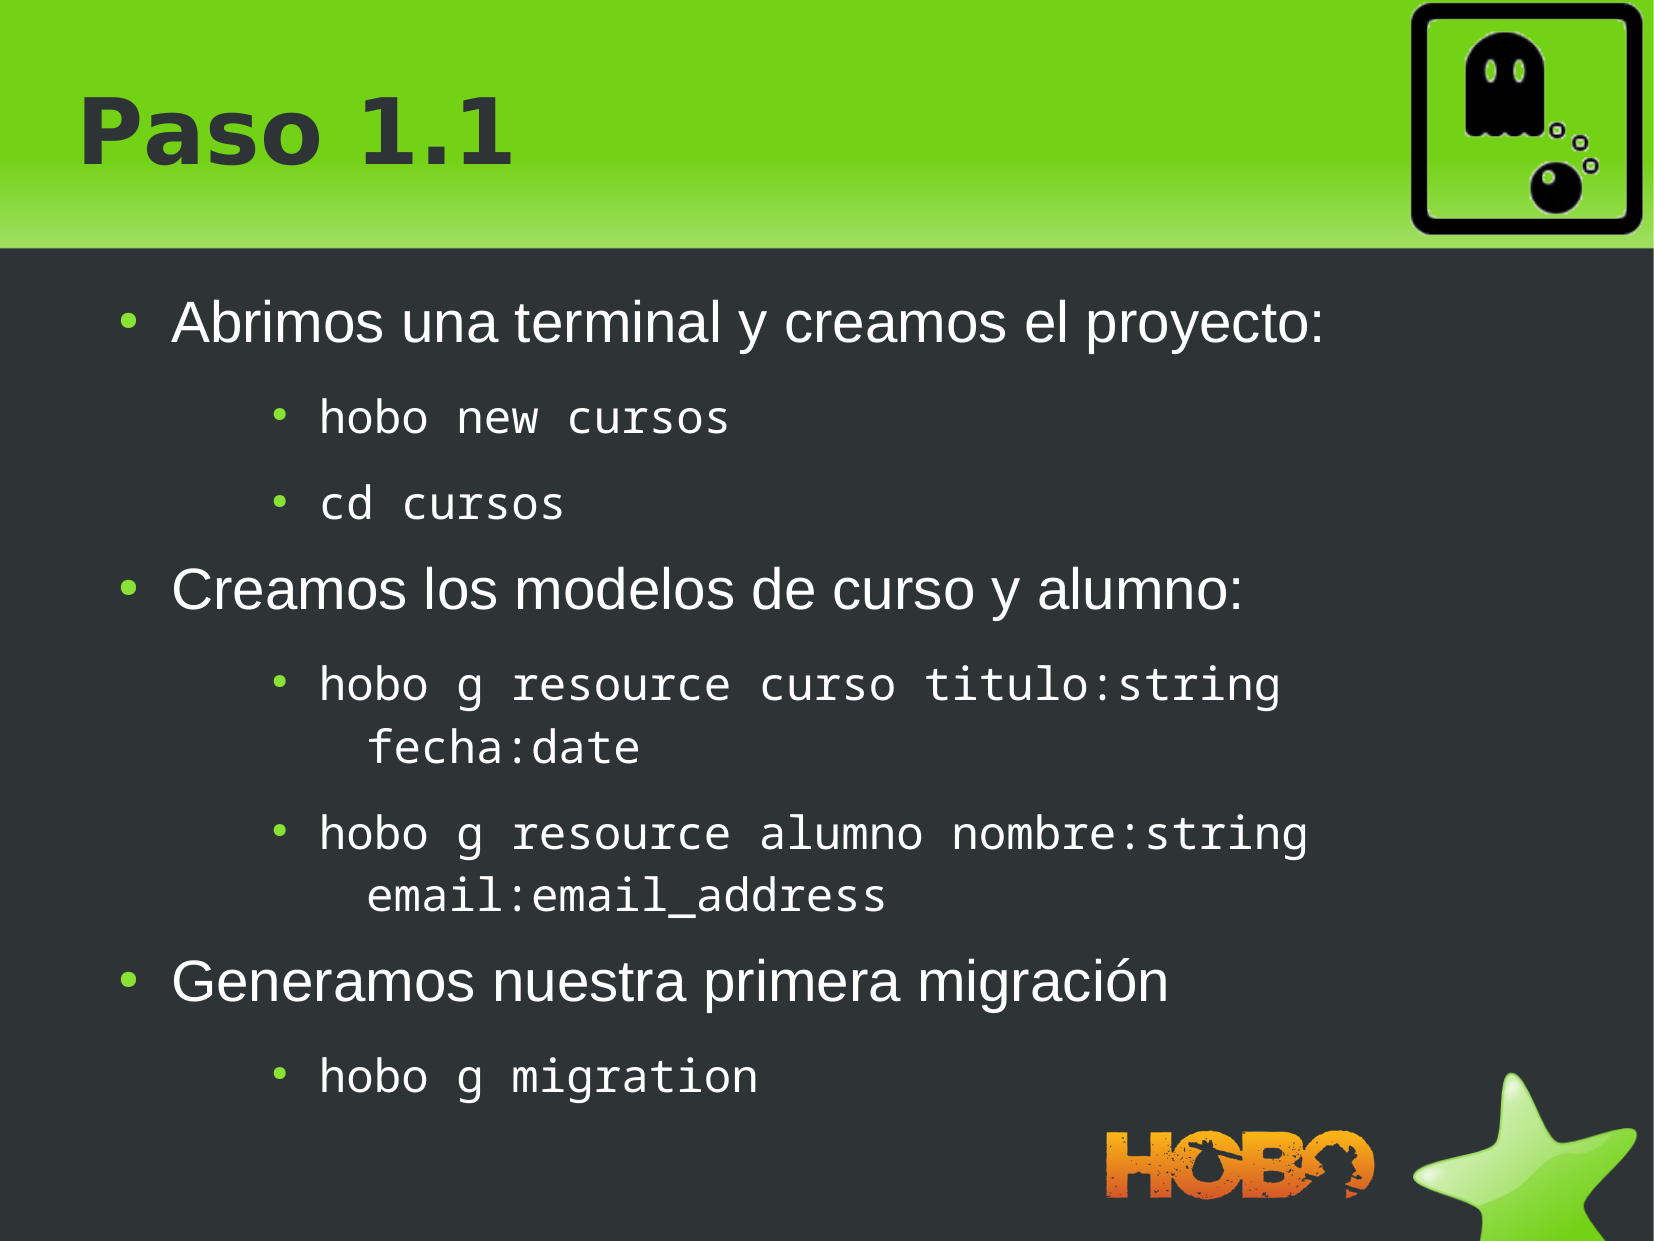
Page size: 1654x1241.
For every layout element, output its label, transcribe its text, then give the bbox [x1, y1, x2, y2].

list Abrimos una terminal y creamos el proyecto: hobo new cursos cd cursos Creamos los modelos de curso y alumno: hobo g resource curso titulo:string fecha:date hobo g resource alumno nombre:string email:email_address Generamos nuestra primera migración hobo g migration [82, 290, 1571, 1109]
picture [0, 0, 1654, 1241]
title Paso 1.1 [76, 29, 1565, 237]
